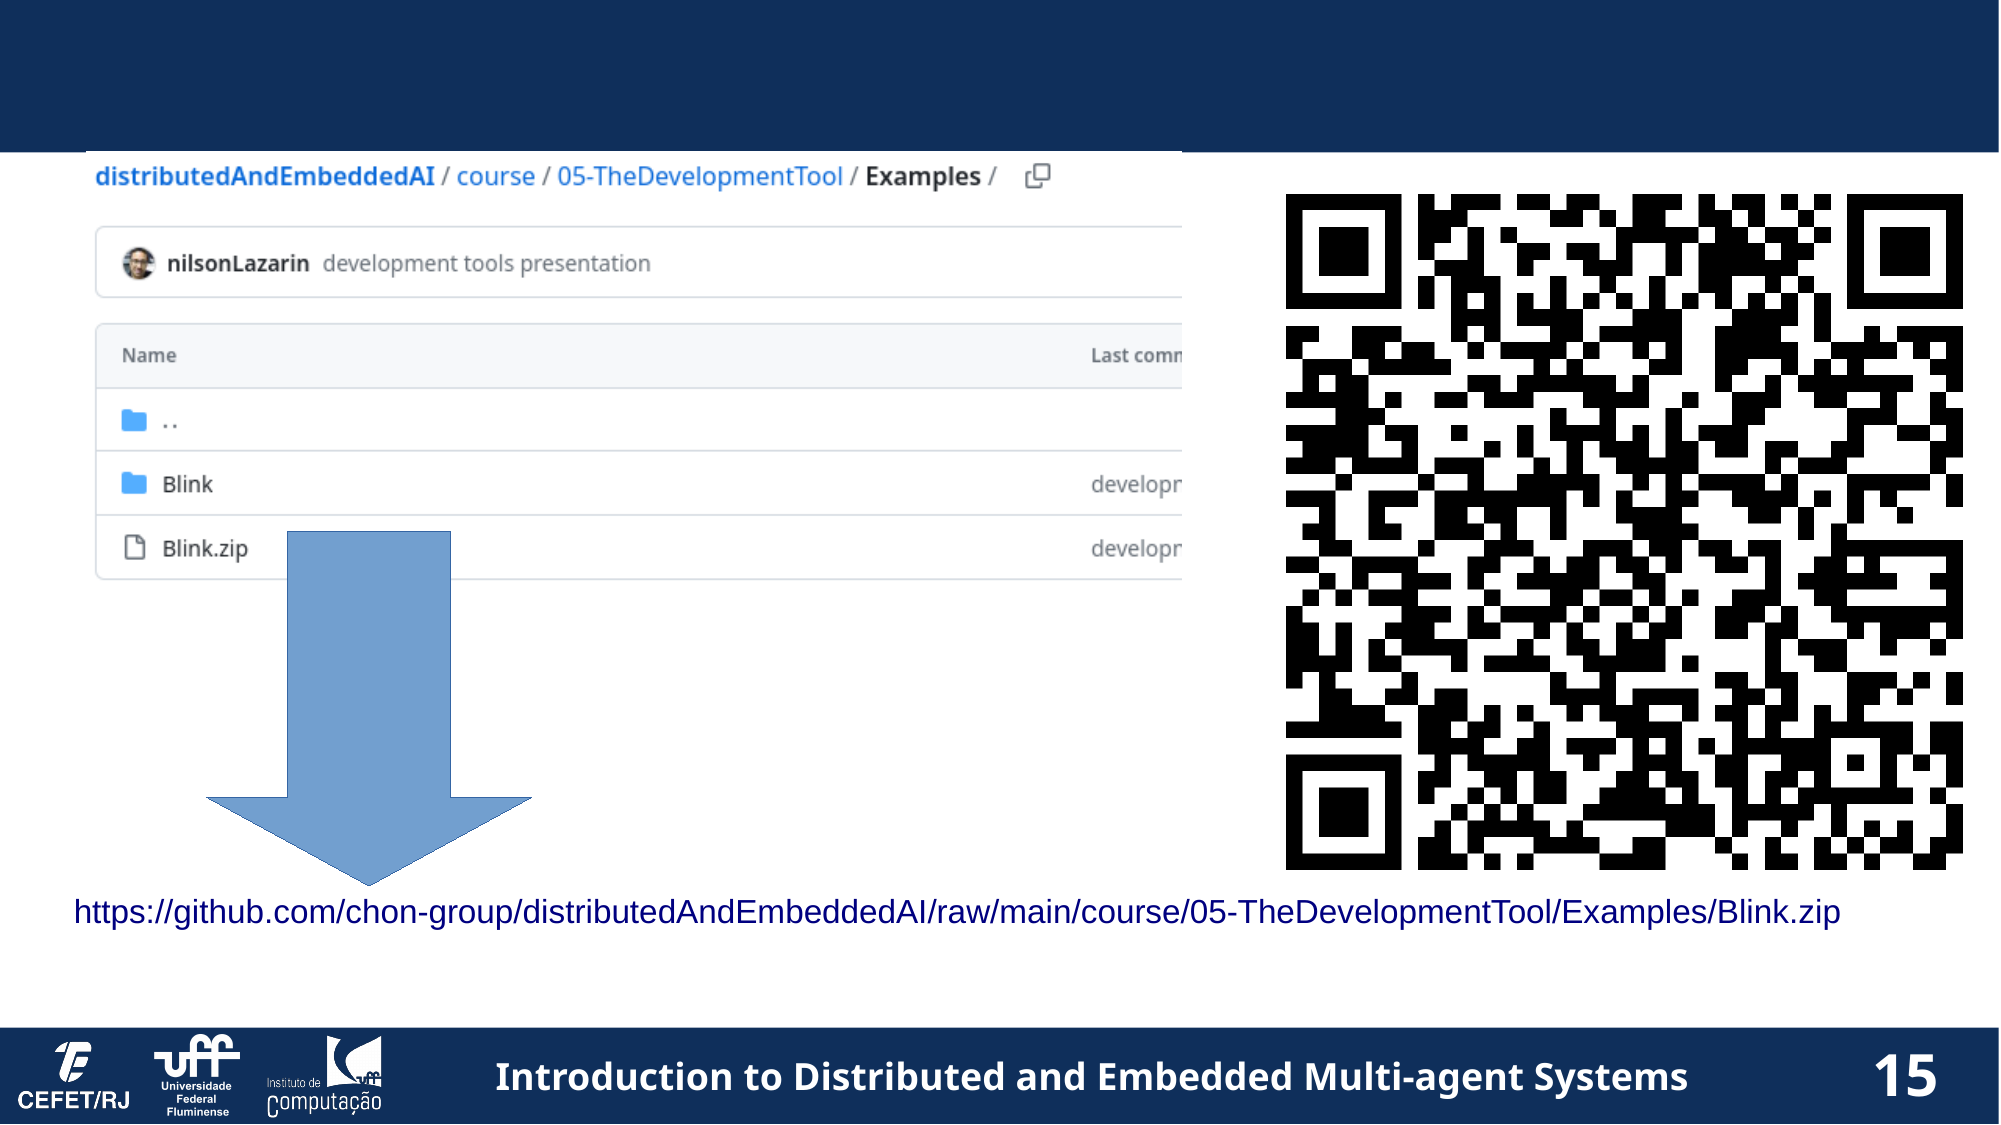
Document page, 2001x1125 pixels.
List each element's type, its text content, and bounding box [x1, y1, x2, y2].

picture [153, 1033, 241, 1121]
picture [1269, 177, 1979, 886]
picture [18, 1021, 129, 1125]
picture [265, 1033, 383, 1118]
text_box https://github.com/chon-group/distributedAndEmbeddedAI/raw/main/course/05-TheDevelopmentTool/Examples/Blink.zip [59, 885, 1920, 945]
picture [86, 151, 1182, 621]
text_box [206, 531, 532, 886]
